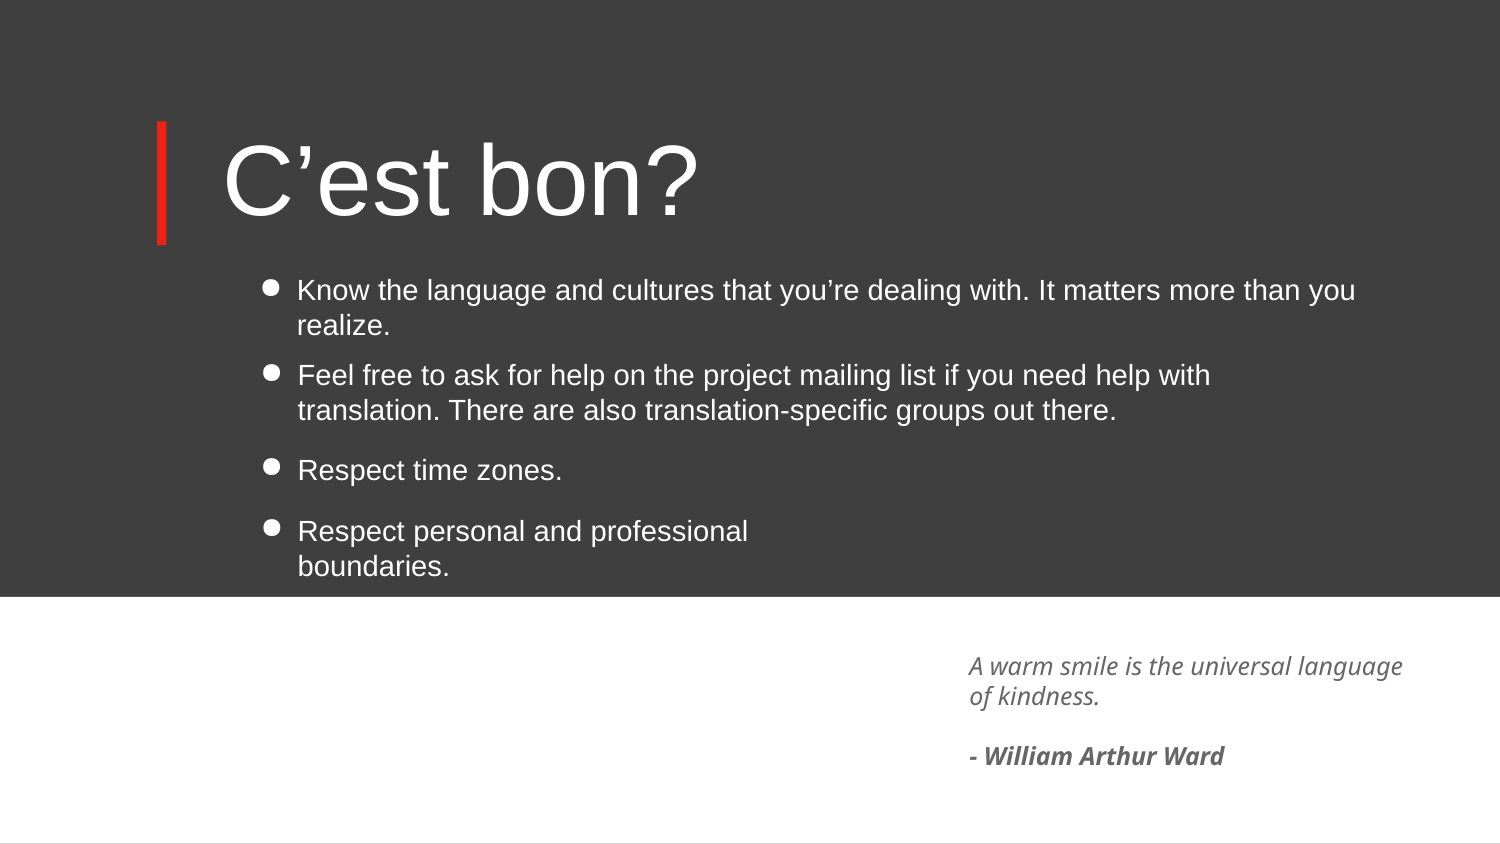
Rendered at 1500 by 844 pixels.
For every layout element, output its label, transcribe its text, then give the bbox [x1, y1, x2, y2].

text_box Feel free to ask for help on the project mailing list if you need help with translation. There are also translation-specific groups out there. [207, 341, 1293, 395]
text_box A warm smile is the universal language of kindness. - William Arthur Ward [954, 635, 1442, 803]
text_box Respect time zones. [207, 436, 912, 498]
text_box Respect personal and professional boundaries. [207, 497, 840, 573]
title C’est bon? [207, 108, 1238, 256]
text_box Know the language and cultures that you’re dealing with. It matters more than you realize. [206, 256, 1430, 363]
